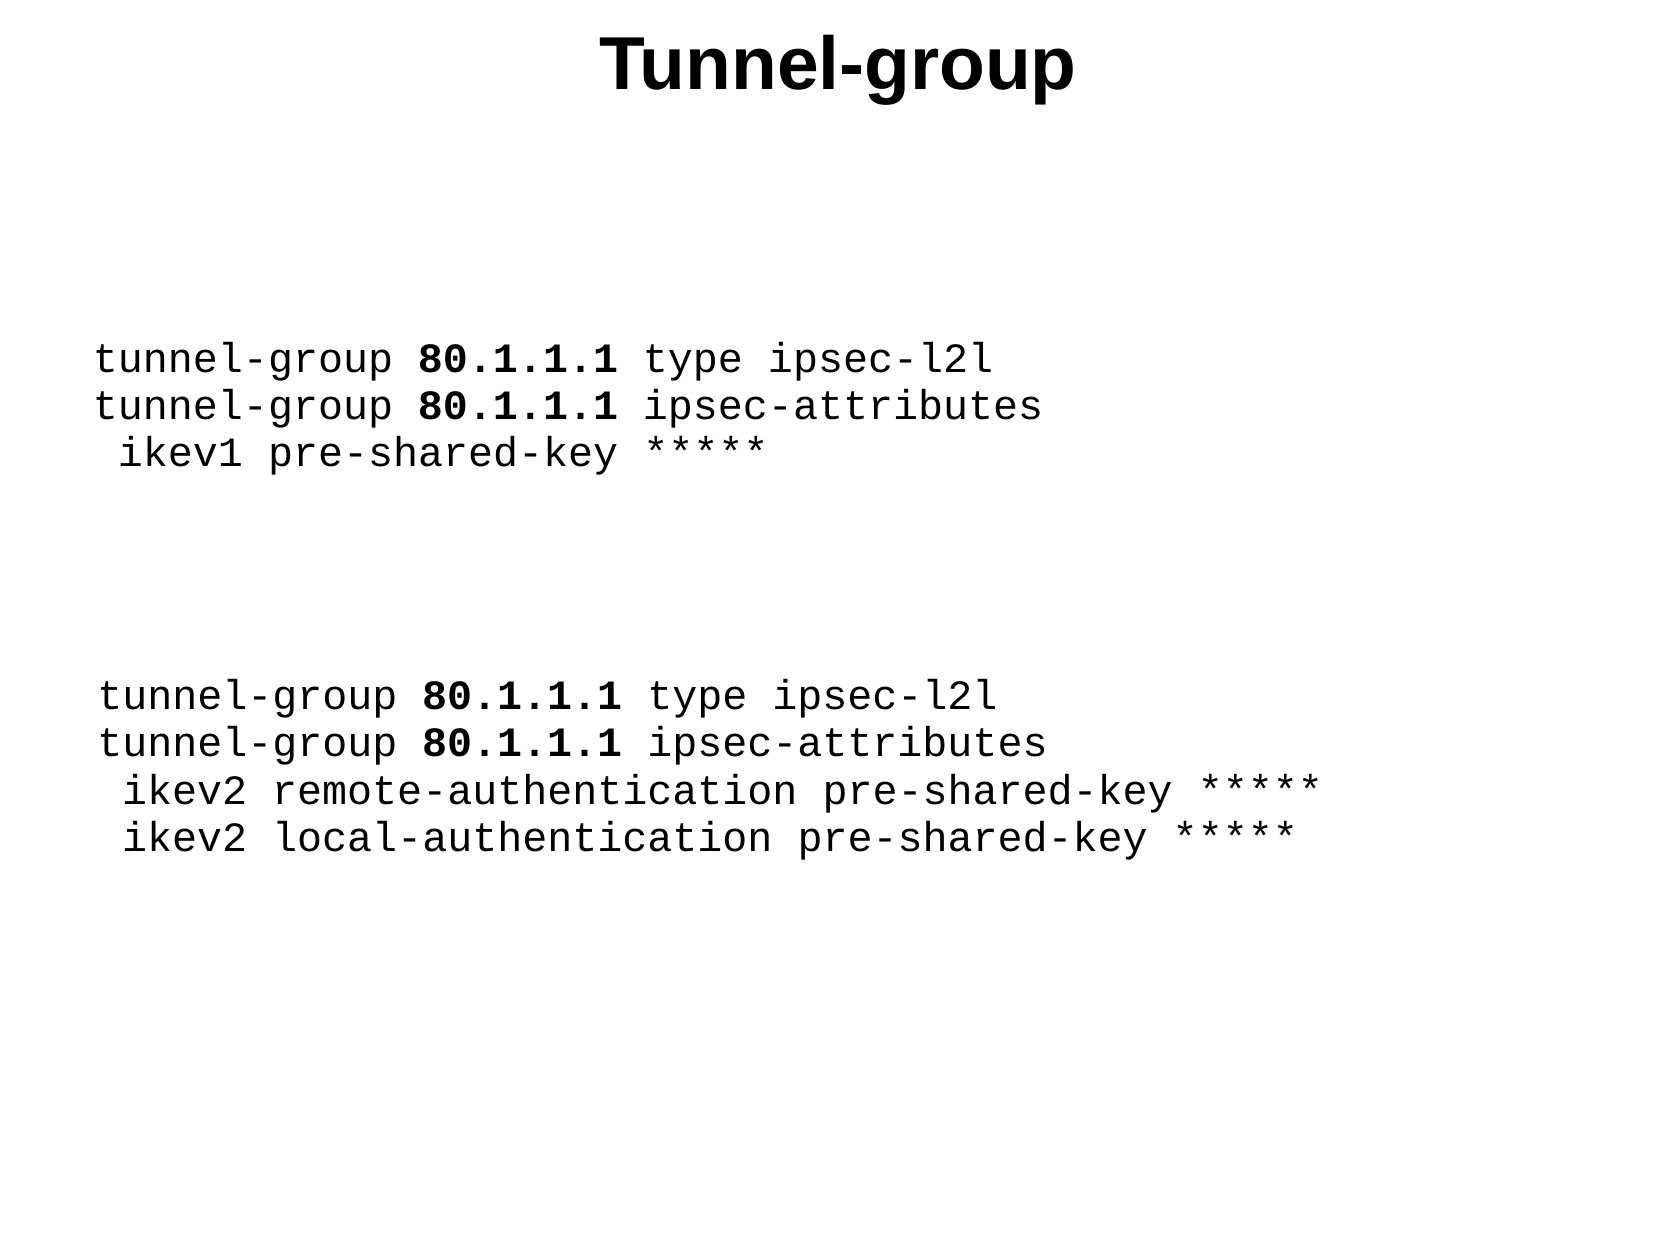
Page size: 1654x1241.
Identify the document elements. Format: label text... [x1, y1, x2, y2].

text_box Tunnel-group [64, 37, 1613, 113]
list tunnel-group 80.1.1.1 type ipsec-l2l tunnel-group 80.1.1.1 ipsec-attributes ikev2 remote-authentication pre-shared-key ***** ikev2 local-authentication pre-shared-key ***** [97, 675, 1501, 1051]
list tunnel-group 80.1.1.1 type ipsec-l2l tunnel-group 80.1.1.1 ipsec-attributes ikev1 pre-shared-key ***** [92, 337, 1388, 563]
